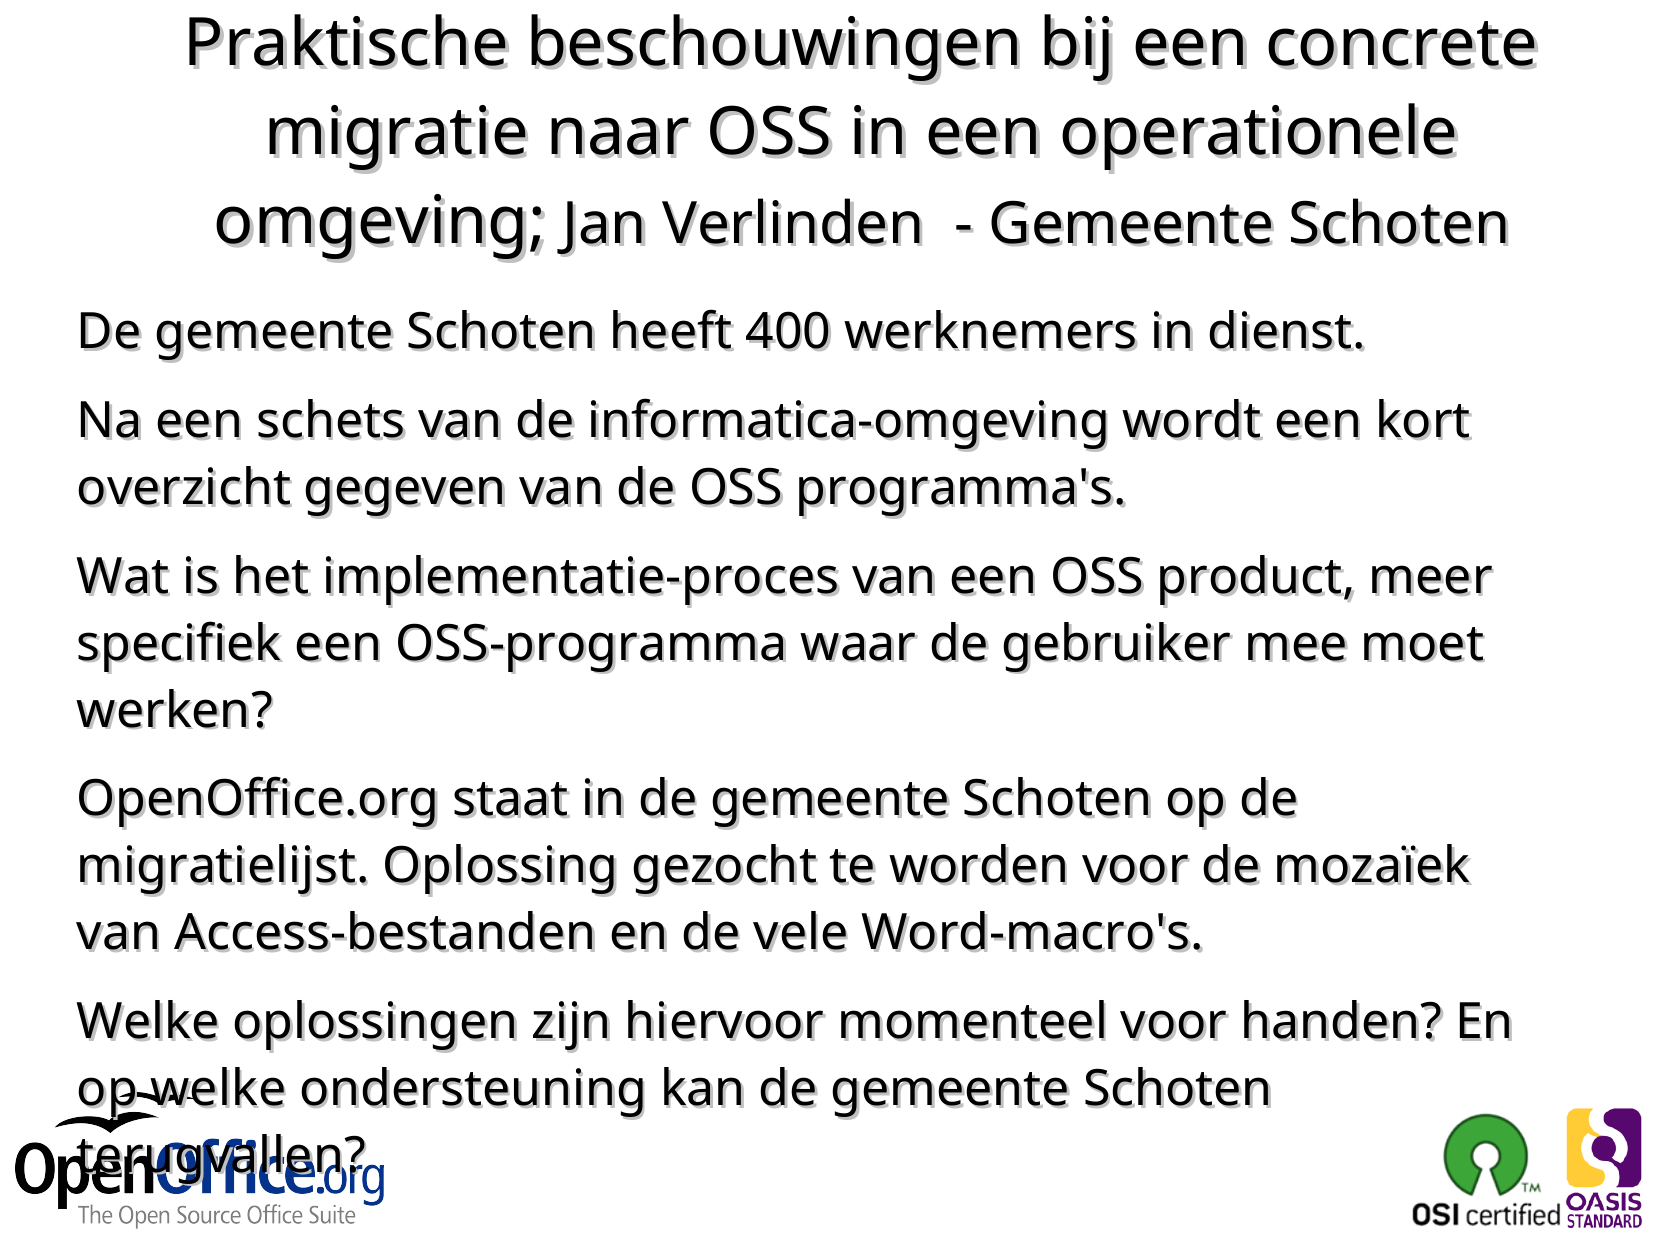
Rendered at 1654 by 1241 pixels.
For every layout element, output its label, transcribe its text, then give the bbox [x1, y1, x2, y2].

list De gemeente Schoten heeft 400 werknemers in dienst. Na een schets van de informatica-omgeving wordt een kort overzicht gegeven van de OSS programma's. Wat is het implementatie-proces van een OSS product, meer specifiek een OSS-programma waar de gebruiker mee moet werken? OpenOffice.org staat in de gemeente Schoten op de migratielijst. Oplossing gezocht te worden voor de mozaïek van Access-bestanden en de vele Word-macro's. Welke oplossingen zijn hiervoor momenteel voor handen? En op welke ondersteuning kan de gemeente Schoten terugvallen? [76, 295, 1565, 1094]
picture [308, 1094, 322, 1102]
title Praktische beschouwingen bij een concrete migratie naar OSS in een operationele omgeving; Jan Verlinden - Gemeente Schoten [29, 8, 1625, 248]
picture [118, 1094, 130, 1102]
picture [86, 1094, 99, 1102]
picture [15, 1092, 384, 1229]
picture [1405, 1102, 1654, 1238]
picture [370, 1094, 382, 1102]
